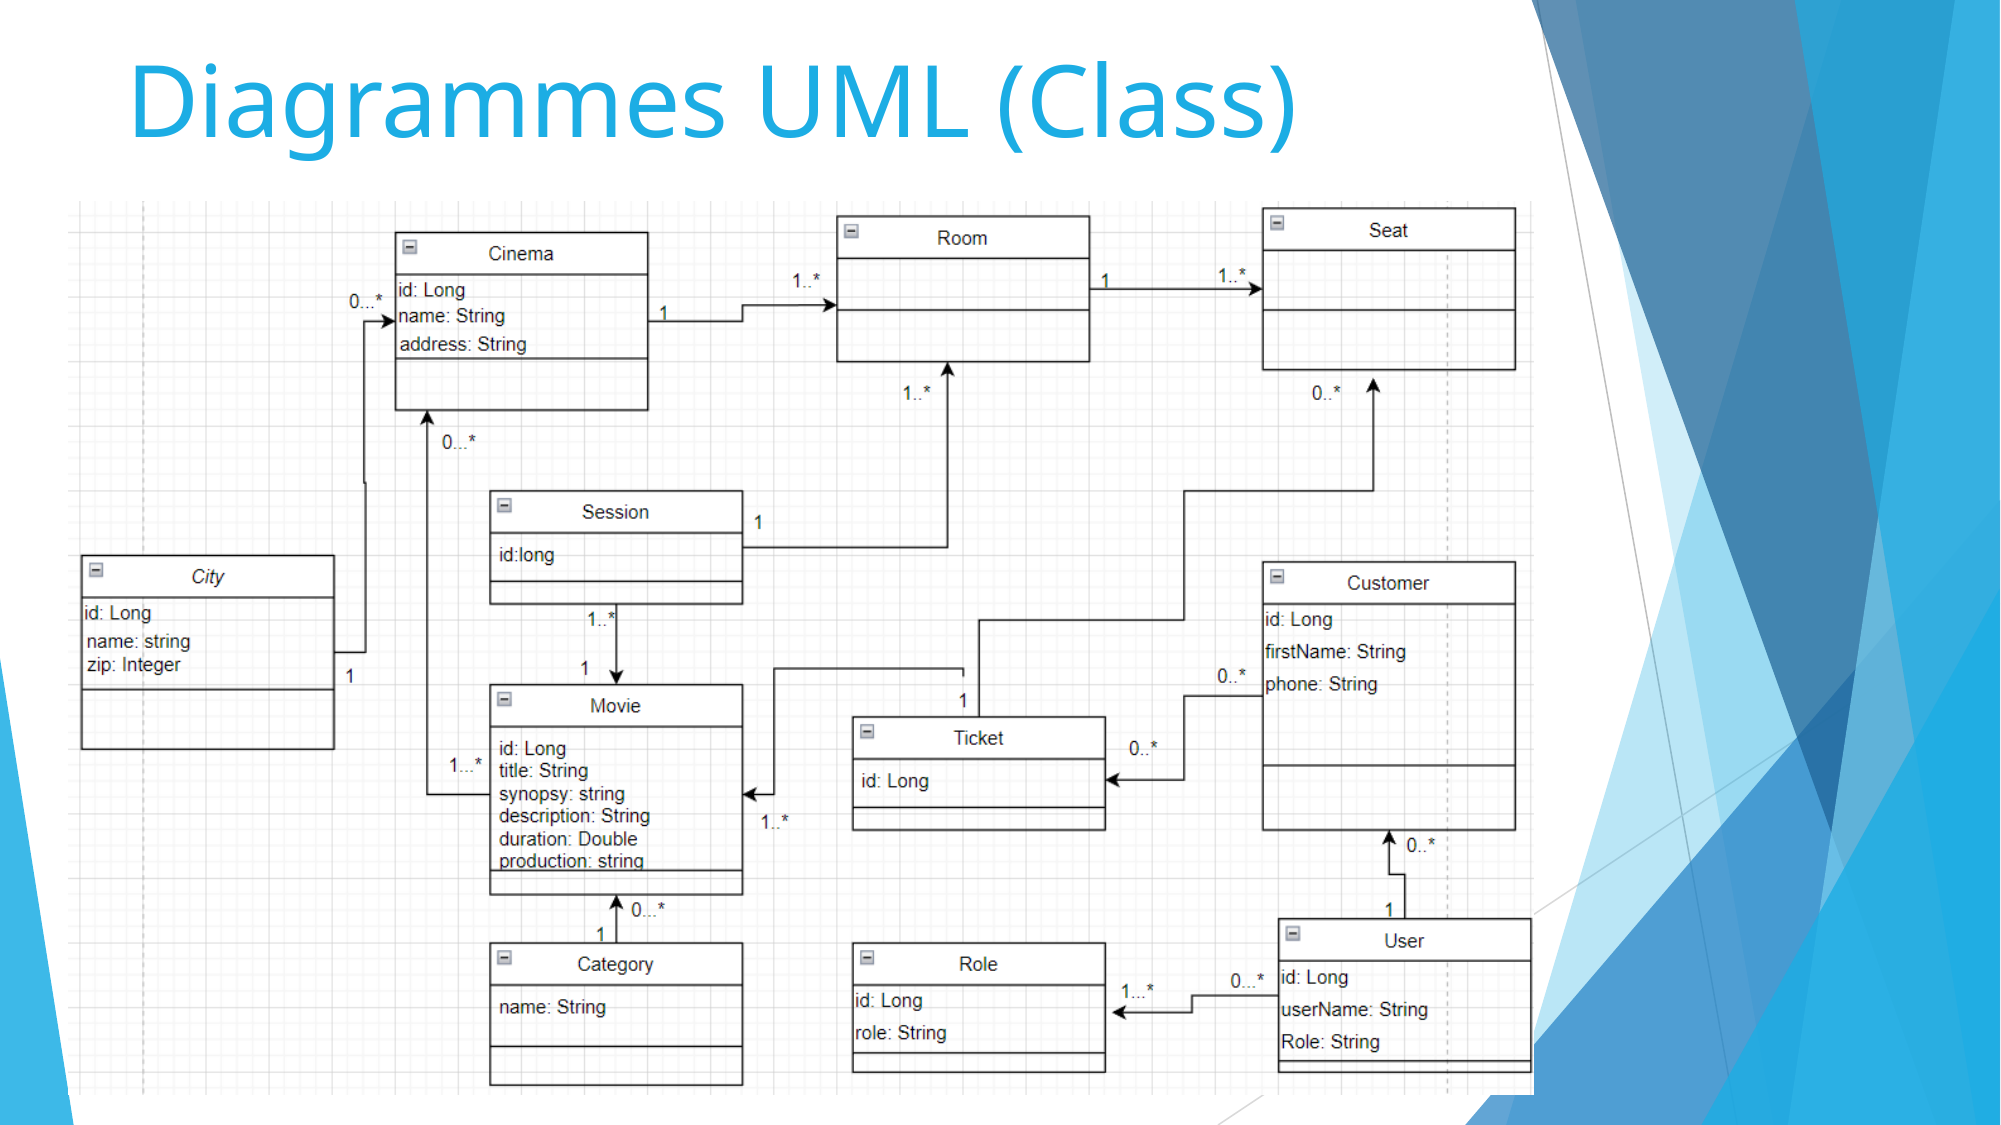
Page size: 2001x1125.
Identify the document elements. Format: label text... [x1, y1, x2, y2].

picture [68, 202, 1534, 1095]
title Diagrammes UML (Class) [111, 30, 1522, 201]
